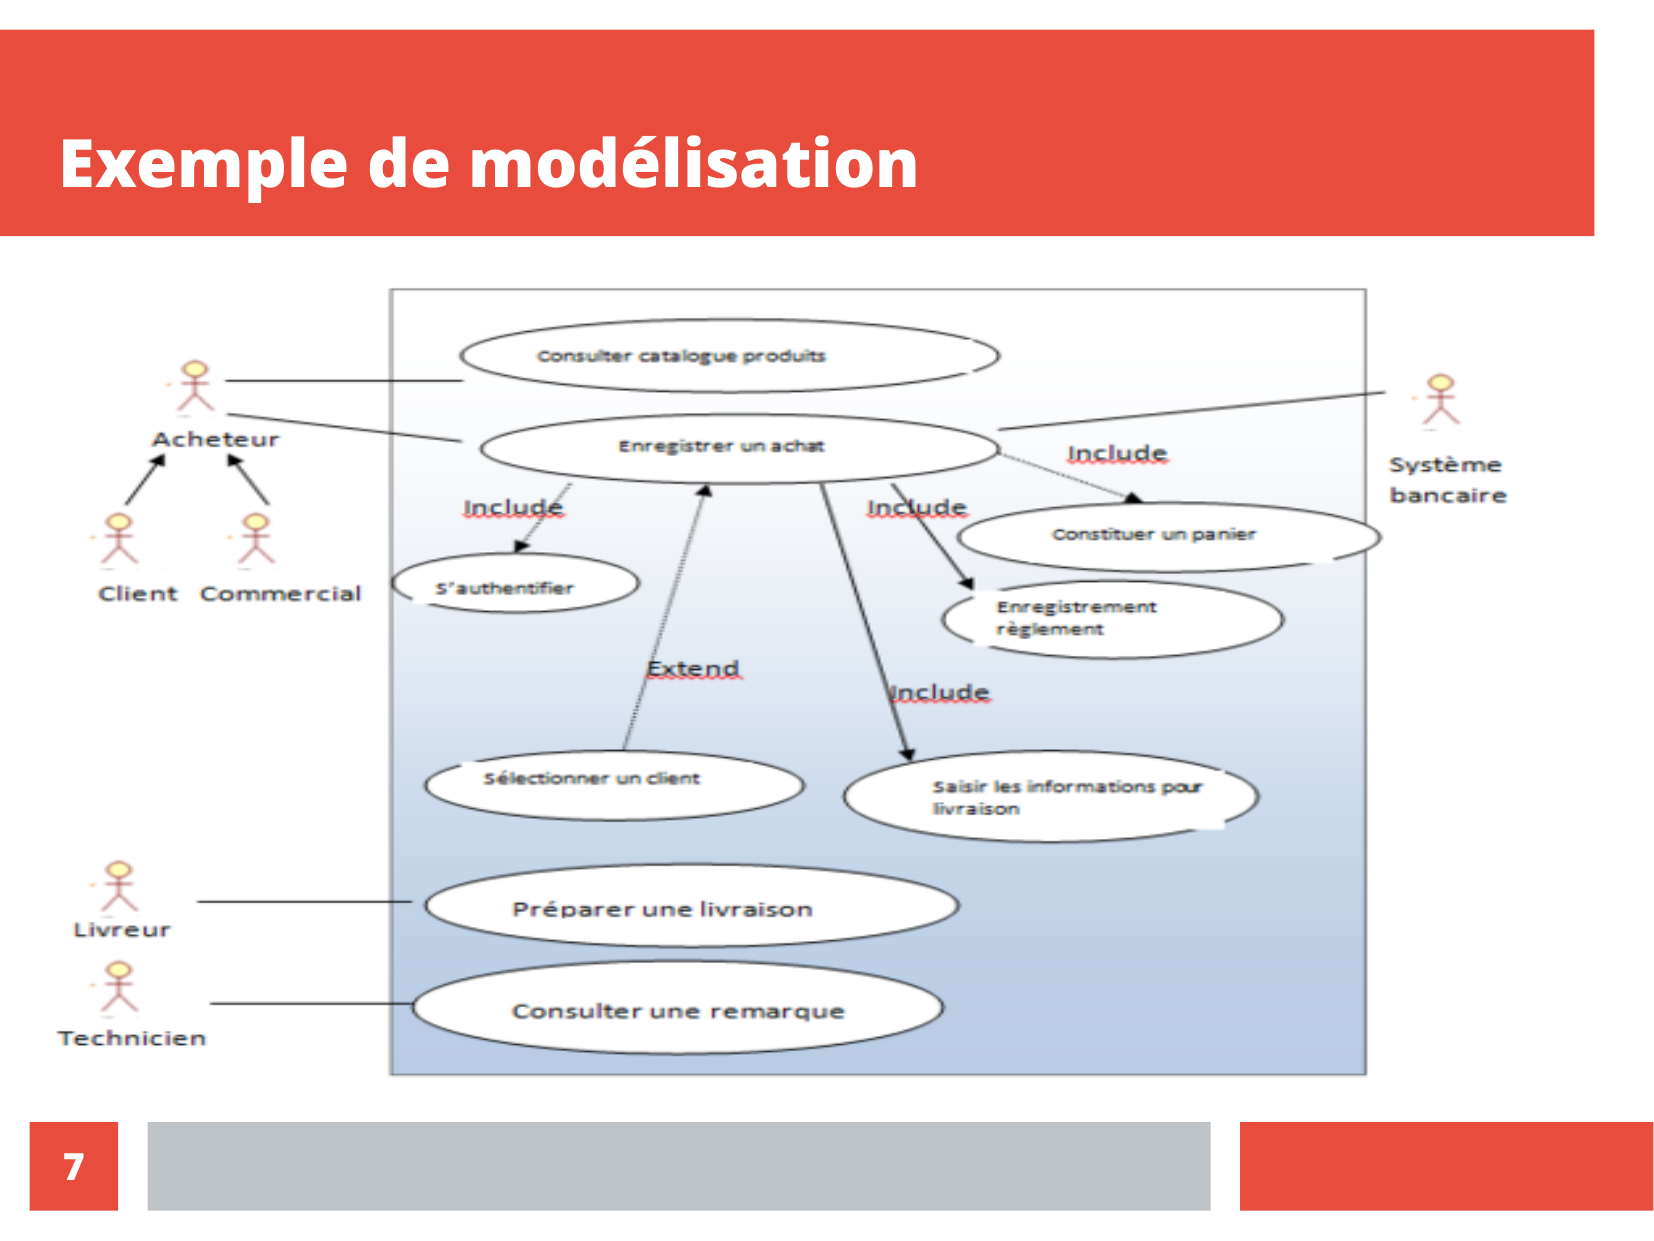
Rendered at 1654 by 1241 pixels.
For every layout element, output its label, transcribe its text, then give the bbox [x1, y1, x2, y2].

picture [0, 243, 1573, 1098]
title Exemple de modélisation [59, 59, 1595, 207]
